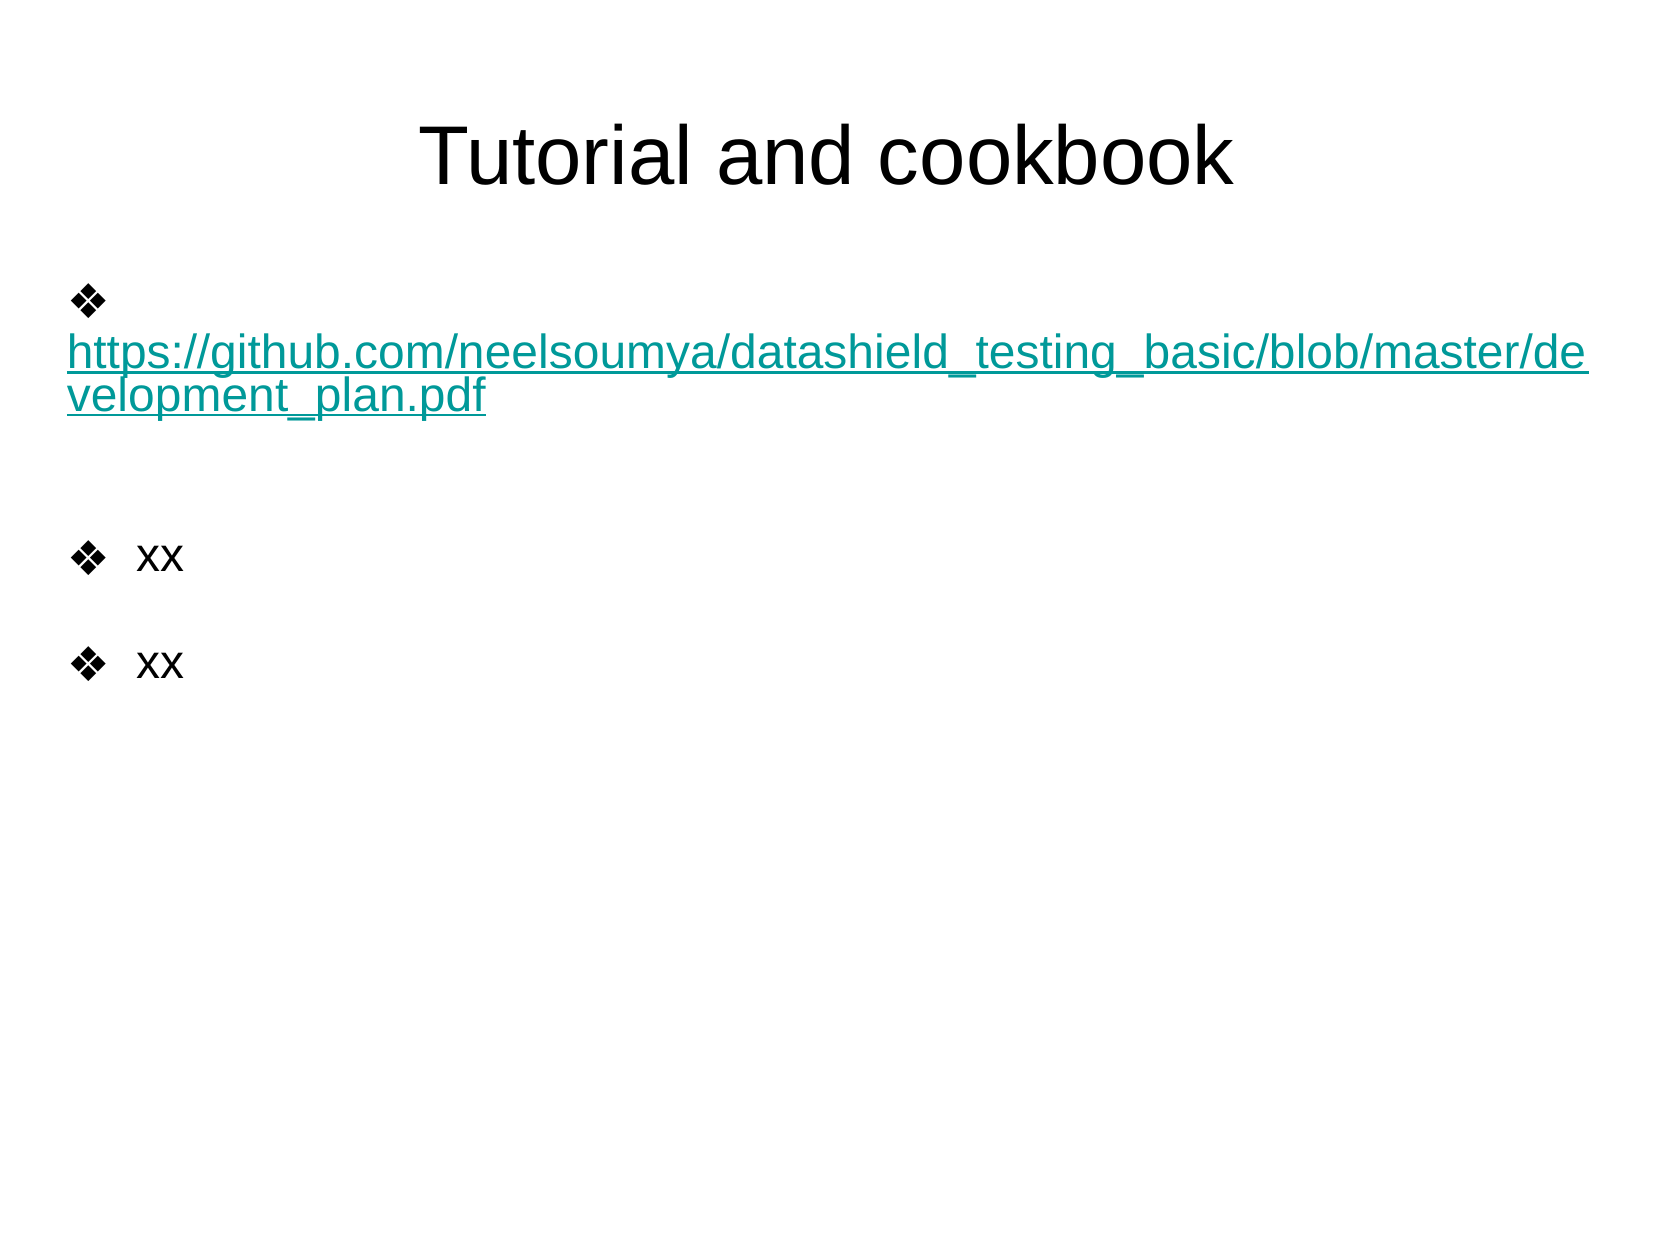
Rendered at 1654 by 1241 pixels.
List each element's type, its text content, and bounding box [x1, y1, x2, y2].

title Tutorial and cookbook [113, 37, 1540, 207]
text_box https://github.com/neelsoumya/datashield_testing_basic/blob/master/development_plan.pdf xx xx [51, 207, 1627, 1095]
